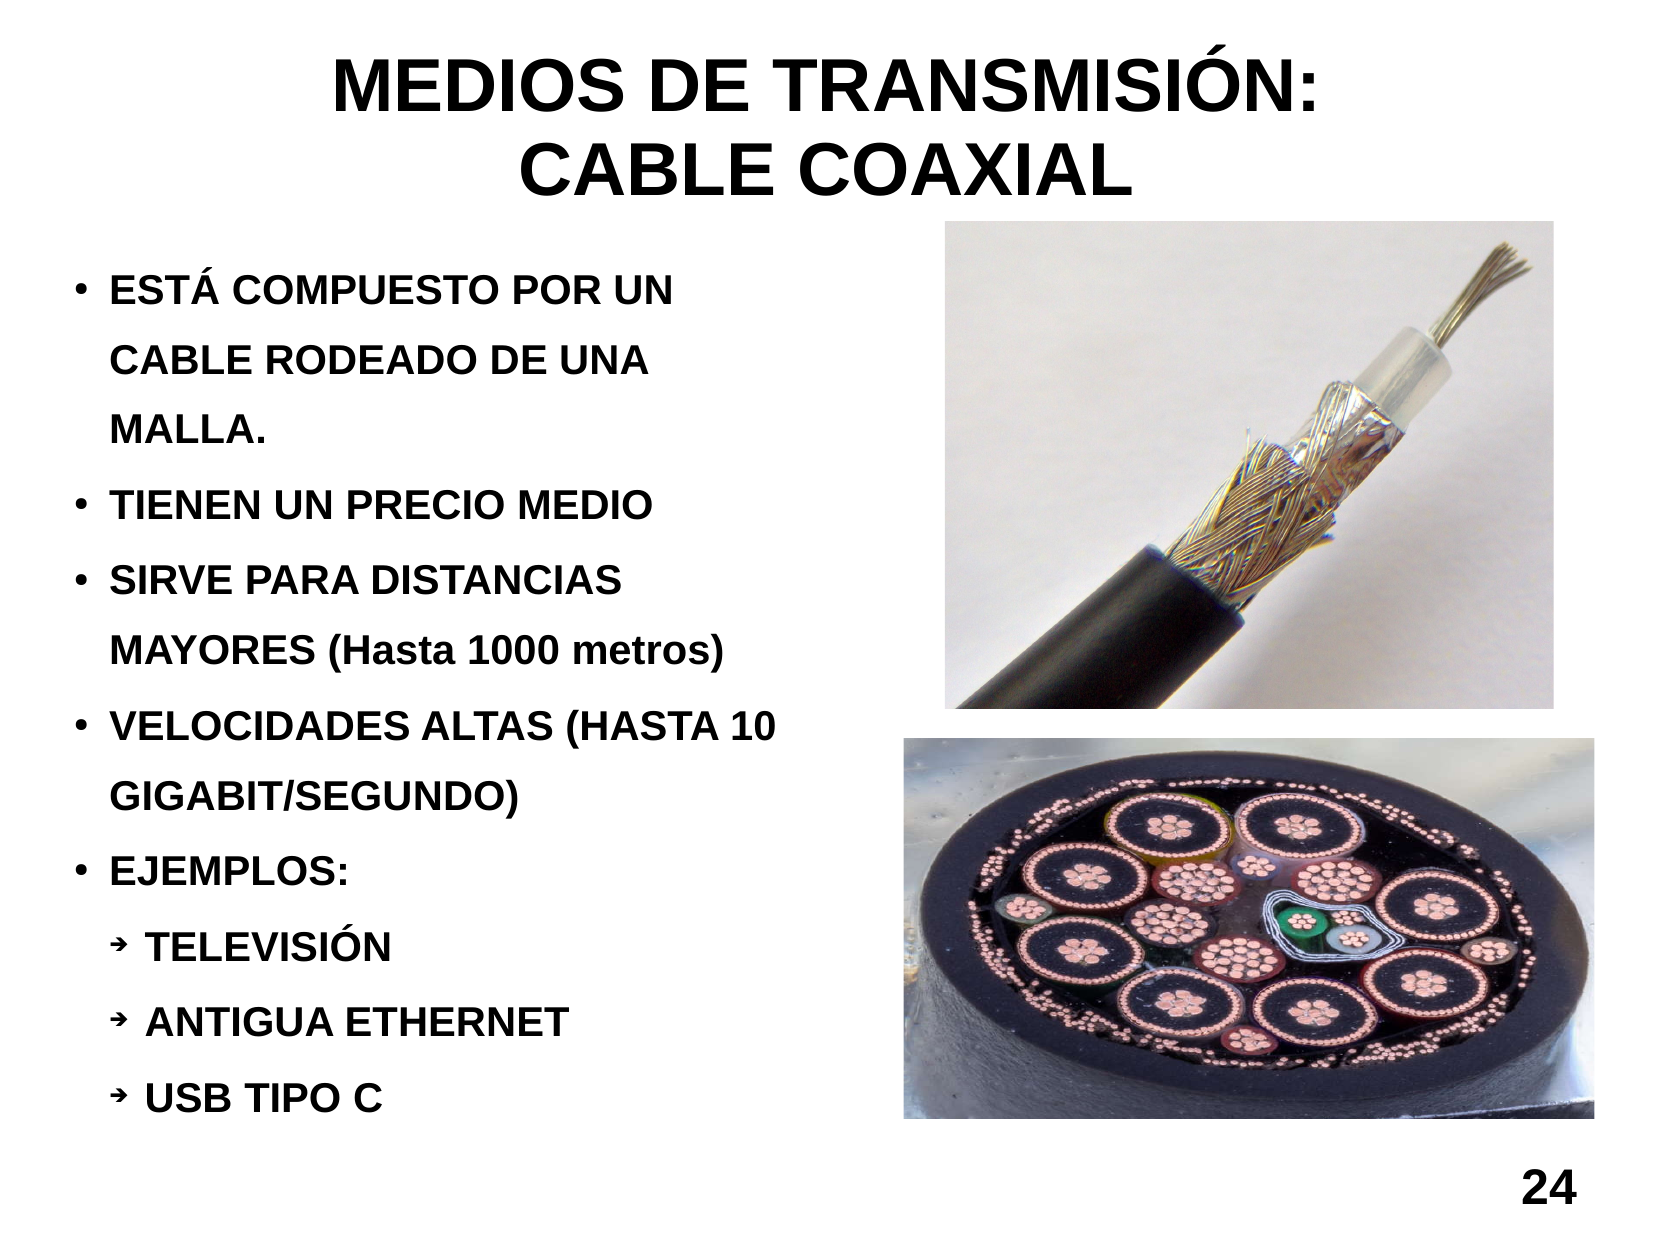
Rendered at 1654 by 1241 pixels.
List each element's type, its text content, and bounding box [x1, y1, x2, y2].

title MEDIOS DE TRANSMISIÓN: CABLE COAXIAL [82, 23, 1571, 231]
picture [903, 738, 1595, 1119]
picture [944, 221, 1554, 709]
text_box <número> [1506, 1151, 1654, 1223]
text_box ESTÁ COMPUESTO POR UN CABLE RODEADO DE UNA MALLA. TIENEN UN PRECIO MEDIO SIRVE PARA DISTANCIAS MAYORES (Hasta 1000 metros) VELOCIDADES ALTAS (HASTA 10 GIGABIT/SEGUNDO) EJEMPLOS: TELEVISIÓN ANTIGUA ETHERNET USB TIPO C [59, 236, 798, 1129]
